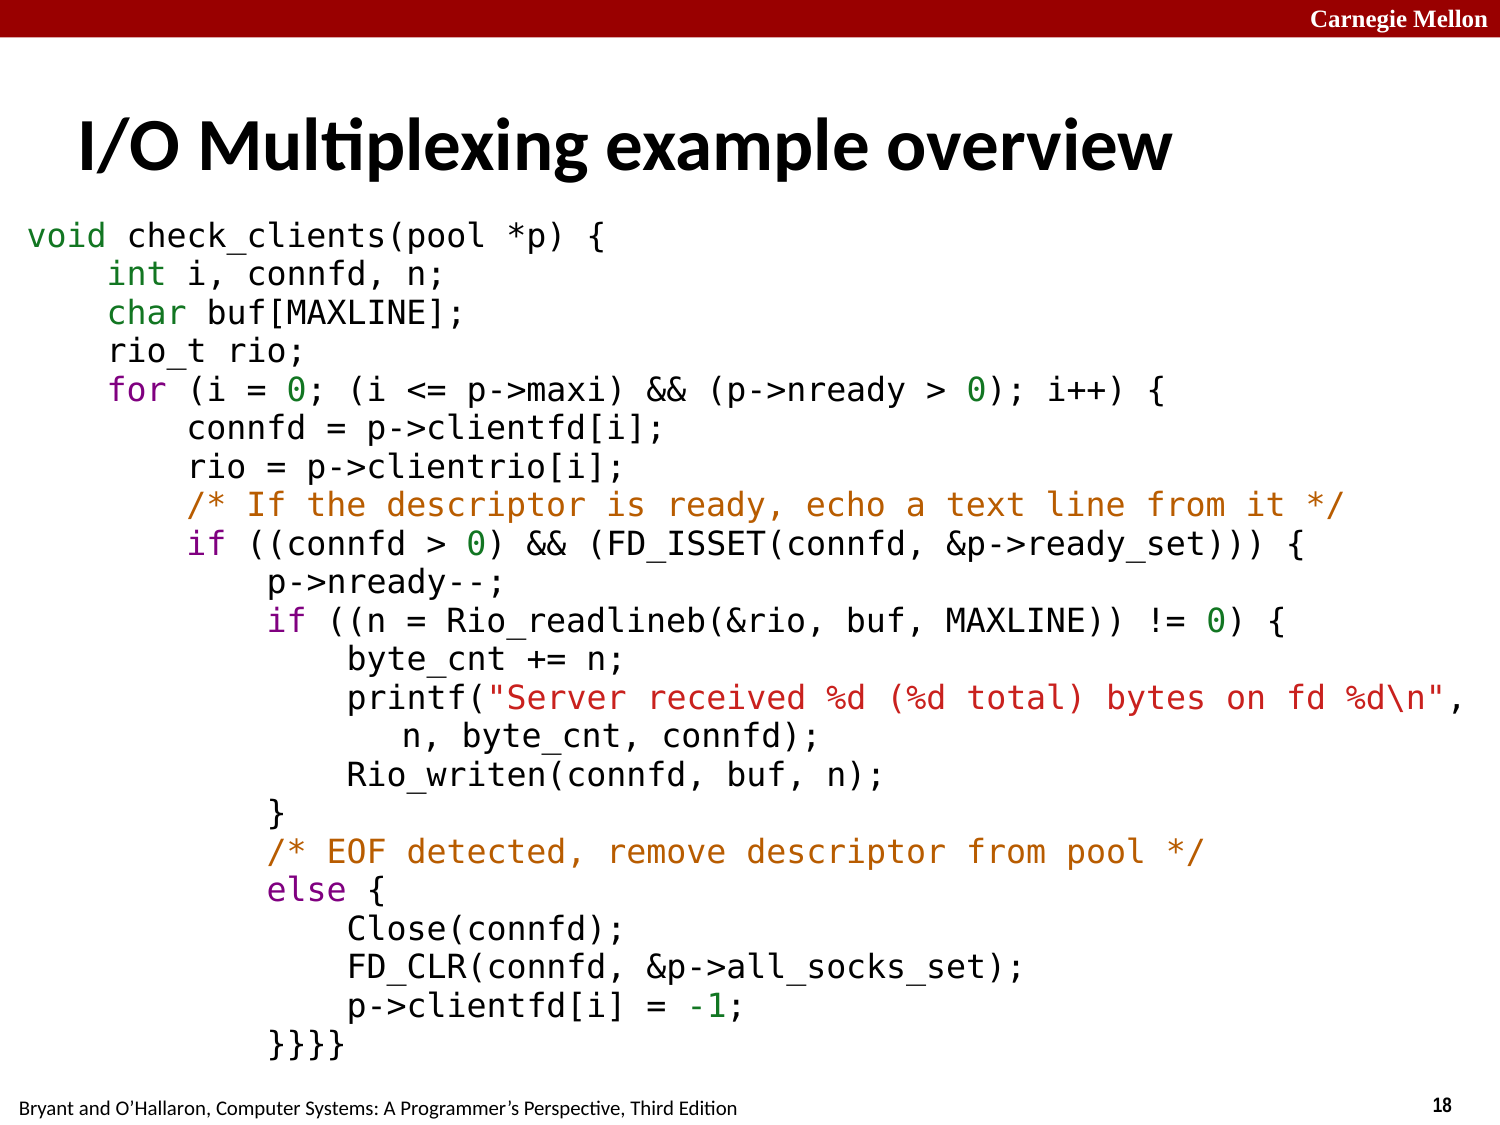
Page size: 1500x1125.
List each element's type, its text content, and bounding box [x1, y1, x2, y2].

text_box void check_clients(pool *p) { int i, connfd, n; char buf[MAXLINE]; rio_t rio; for (i = 0; (i <= p->maxi) && (p->nready > 0); i++) { connfd = p->clientfd[i]; rio = p->clientrio[i]; /* If the descriptor is ready, echo a text line from it */ if ((connfd > 0) && (FD_ISSET(connfd, &p->ready_set))) { p->nready--; if ((n = Rio_readlineb(&rio, buf, MAXLINE)) != 0) { byte_cnt += n; printf("Server received %d (%d total) bytes on fd %d\n", n, byte_cnt, connfd); Rio_writen(connfd, buf, n); } /* EOF detected, remove descriptor from pool */ else { Close(connfd); FD_CLR(connfd, &p->all_socks_set); p->clientfd[i] = -1; }}}} [11, 209, 1500, 1081]
title I/O Multiplexing example overview [62, 93, 1337, 188]
